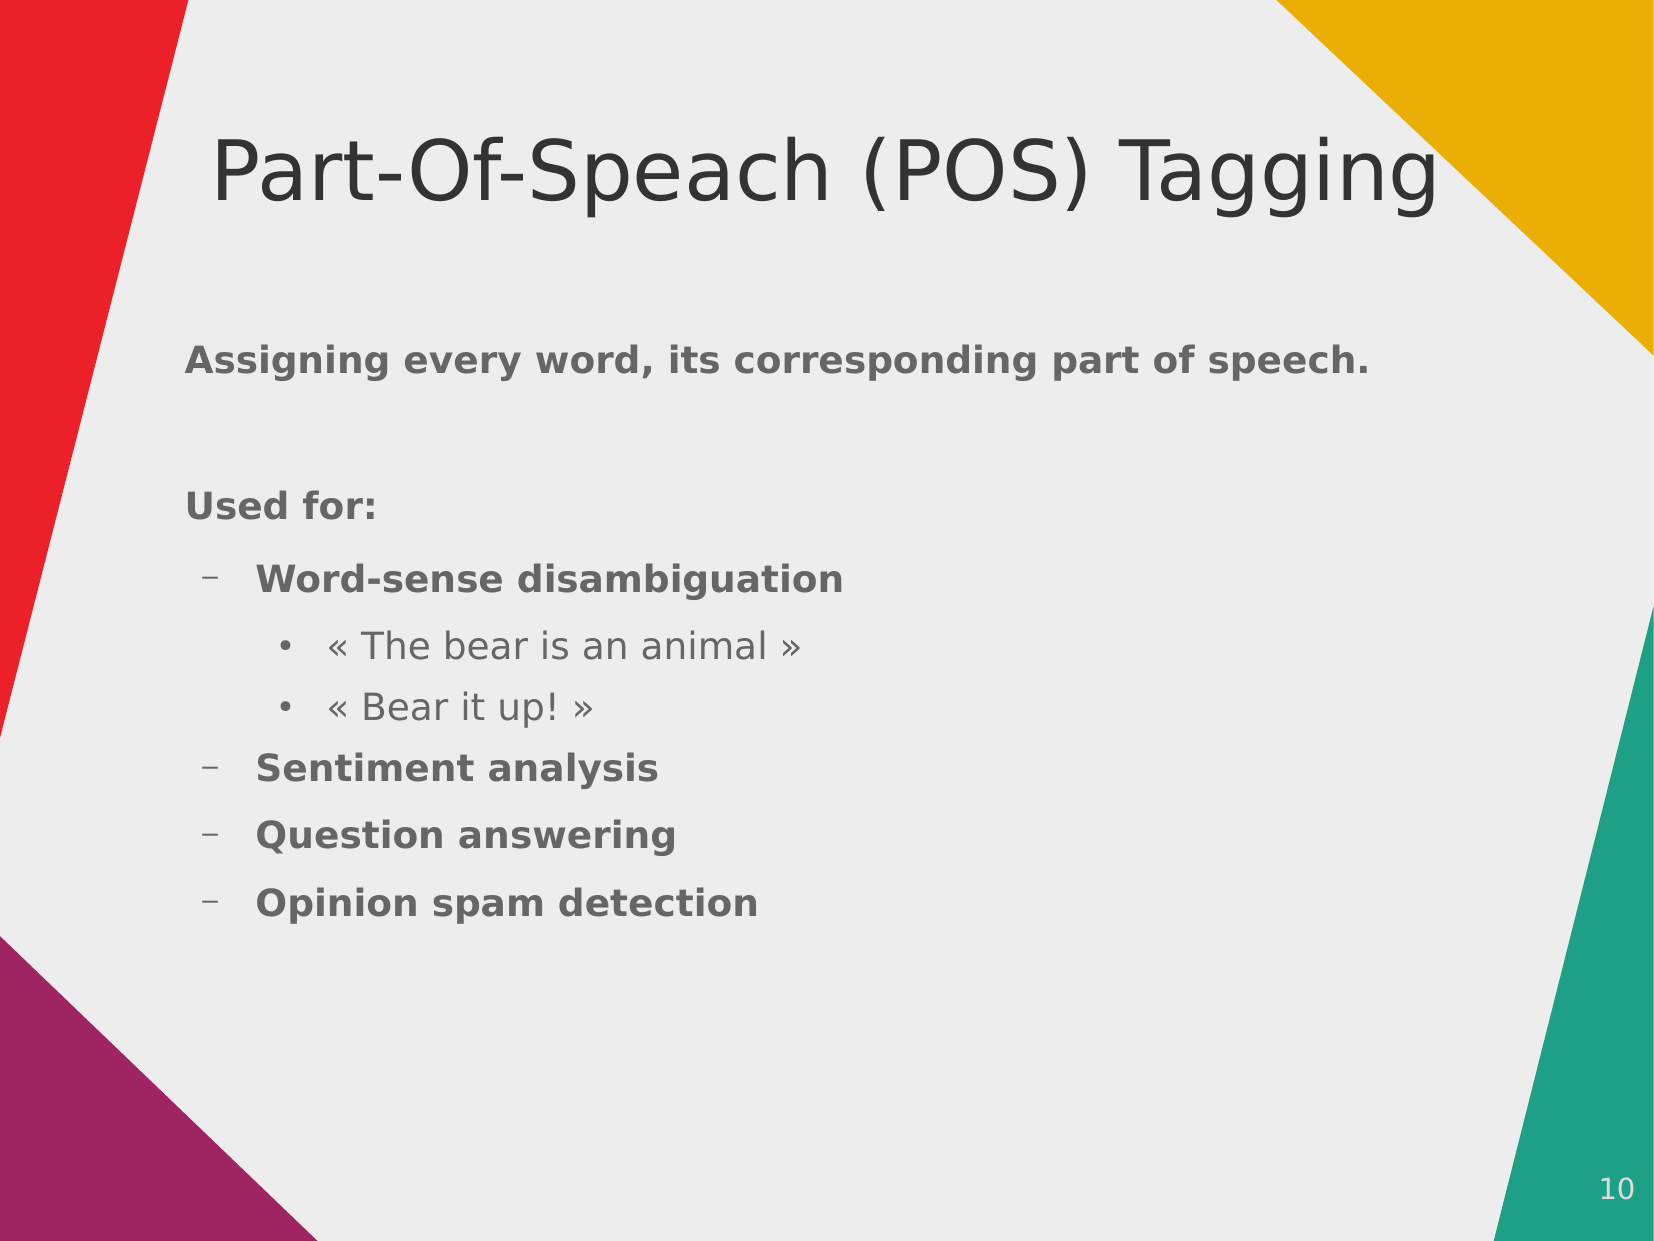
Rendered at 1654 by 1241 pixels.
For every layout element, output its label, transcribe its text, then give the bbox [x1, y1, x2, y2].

list Assigning every word, its corresponding part of speech. Used for: Word-sense disambiguation « The bear is an animal » « Bear it up! » Sentiment analysis Question answering Opinion spam detection [113, 266, 1607, 997]
title Part-Of-Speach (POS) Tagging [114, 73, 1539, 266]
